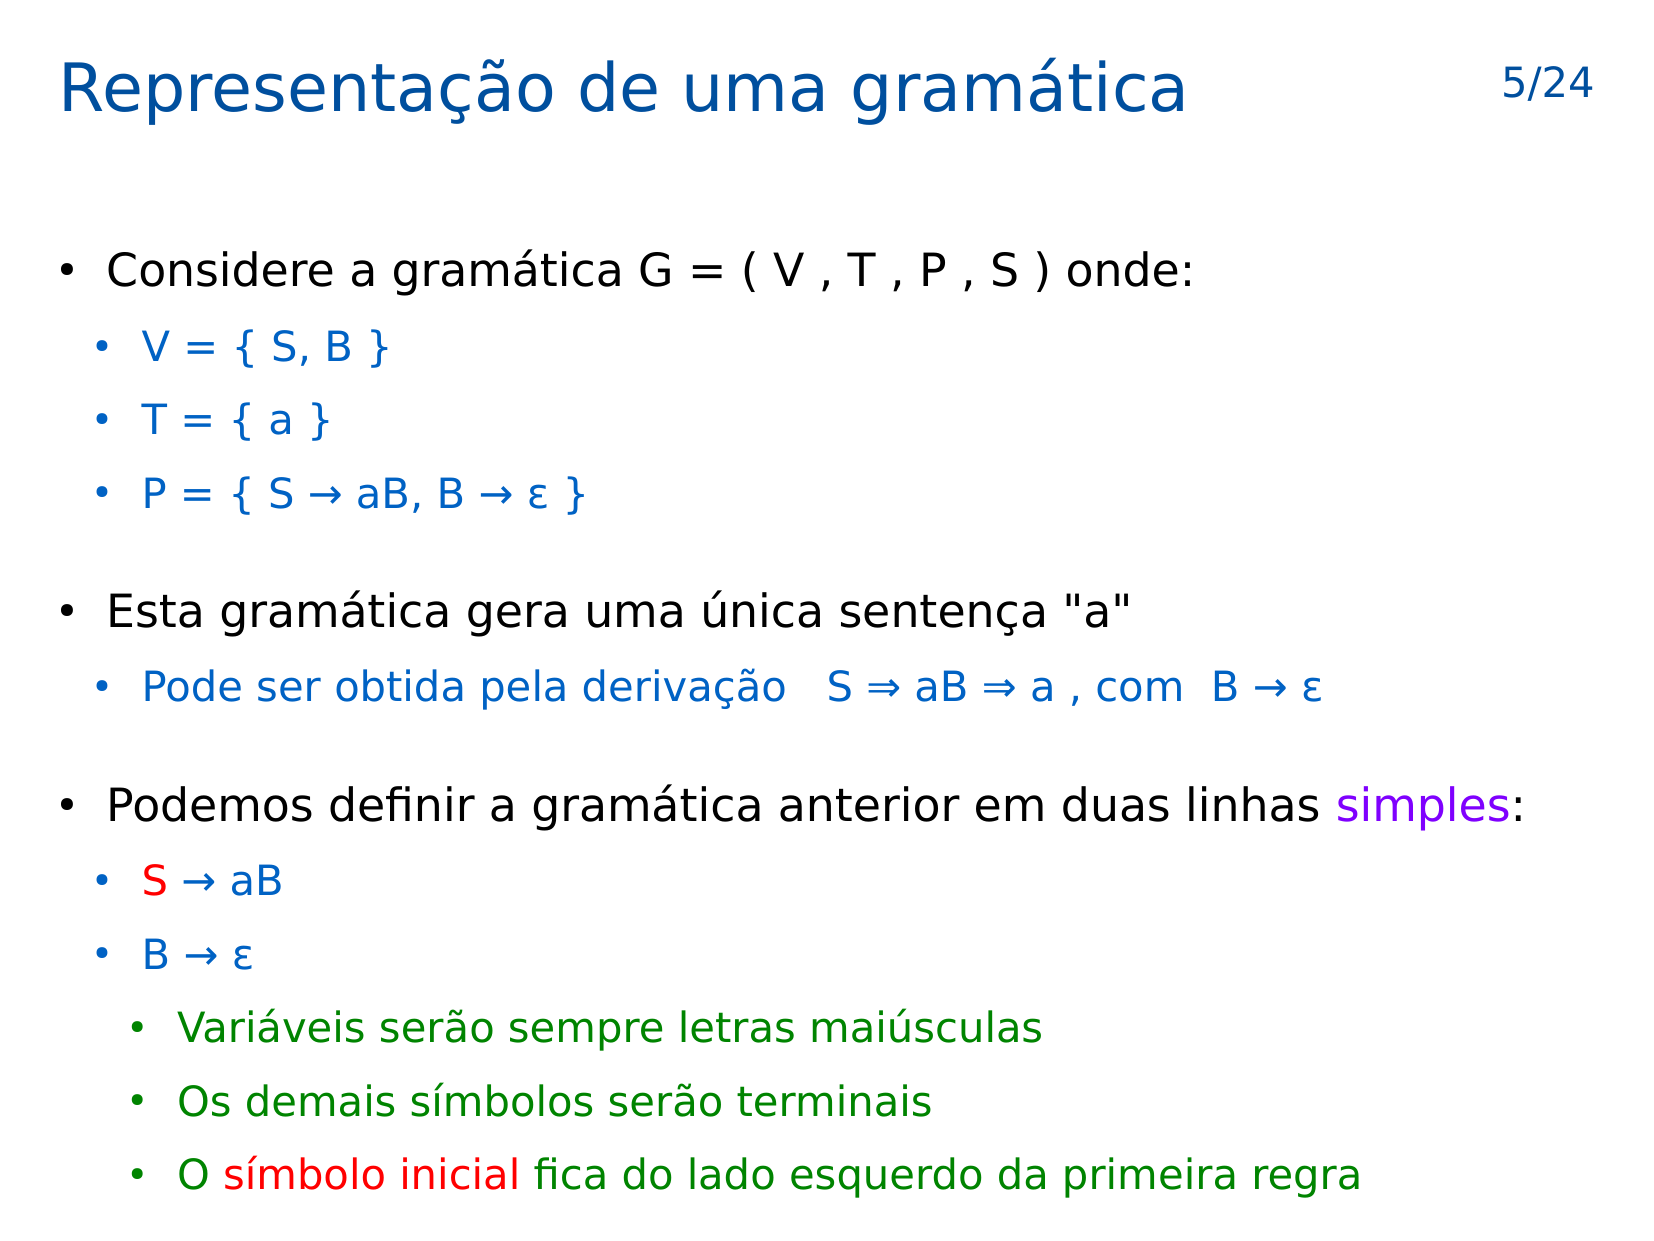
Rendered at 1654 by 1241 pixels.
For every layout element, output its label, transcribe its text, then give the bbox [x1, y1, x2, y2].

title Representação de uma gramática [59, 29, 1625, 148]
list Considere a gramática G = ( V , T , P , S ) onde: V = { S, B } T = { a } P = { S → aB, B → ε } Esta gramática gera uma única sentença "a" Pode ser obtida pela derivação S ⇒ aB ⇒ a , com B → ε Podemos definir a gramática anterior em duas linhas simples: S → aB B → ε Variáveis serão sempre letras maiúsculas Os demais símbolos serão terminais O símbolo inicial fica do lado esquerdo da primeira regra [59, 236, 1595, 1211]
